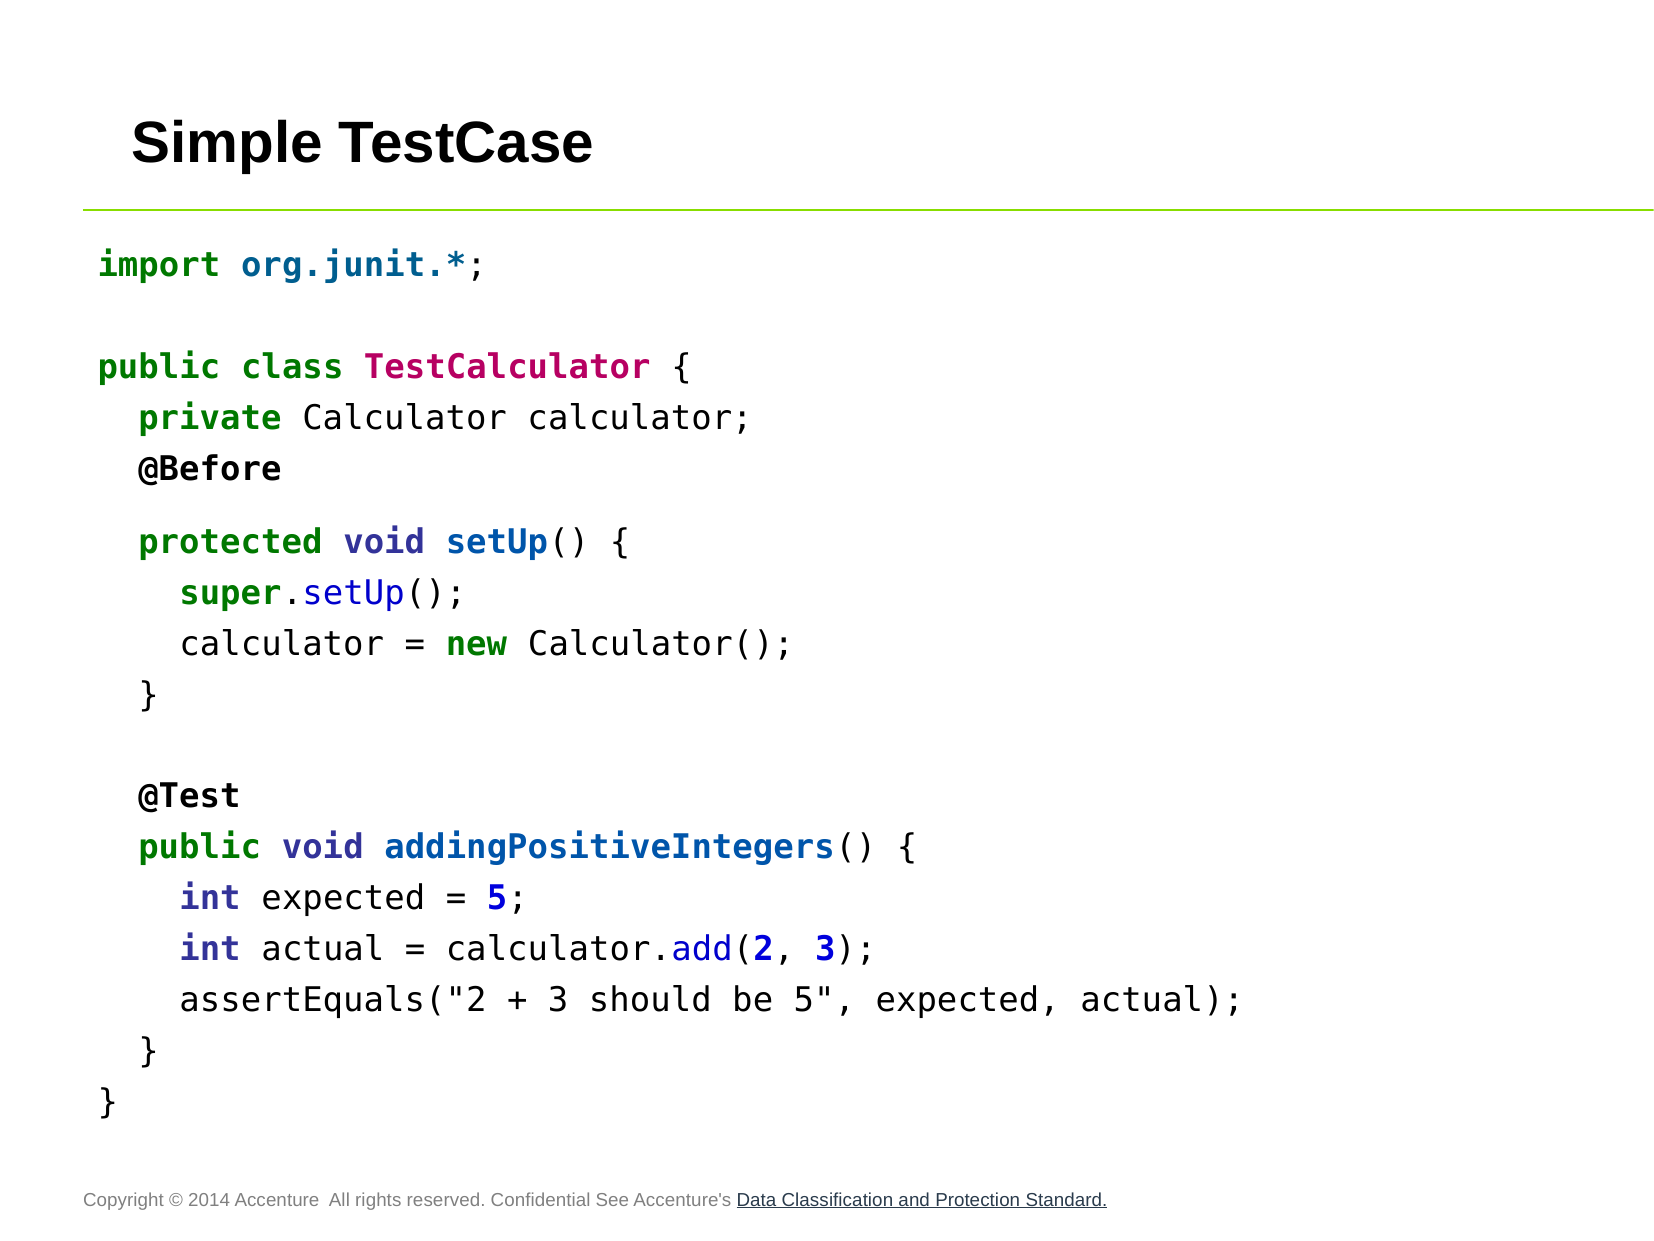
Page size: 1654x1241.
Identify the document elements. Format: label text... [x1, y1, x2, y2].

list import org.junit.*; public class TestCalculator { private Calculator calculator; @Before protected void setUp() { super.setUp(); calculator = new Calculator(); } @Test public void addingPositiveIntegers() { int expected = 5; int actual = calculator.add(2, 3); assertEquals("2 + 3 should be 5", expected, actual); } } [82, 225, 1538, 1186]
title Simple TestCase [81, 68, 1654, 211]
